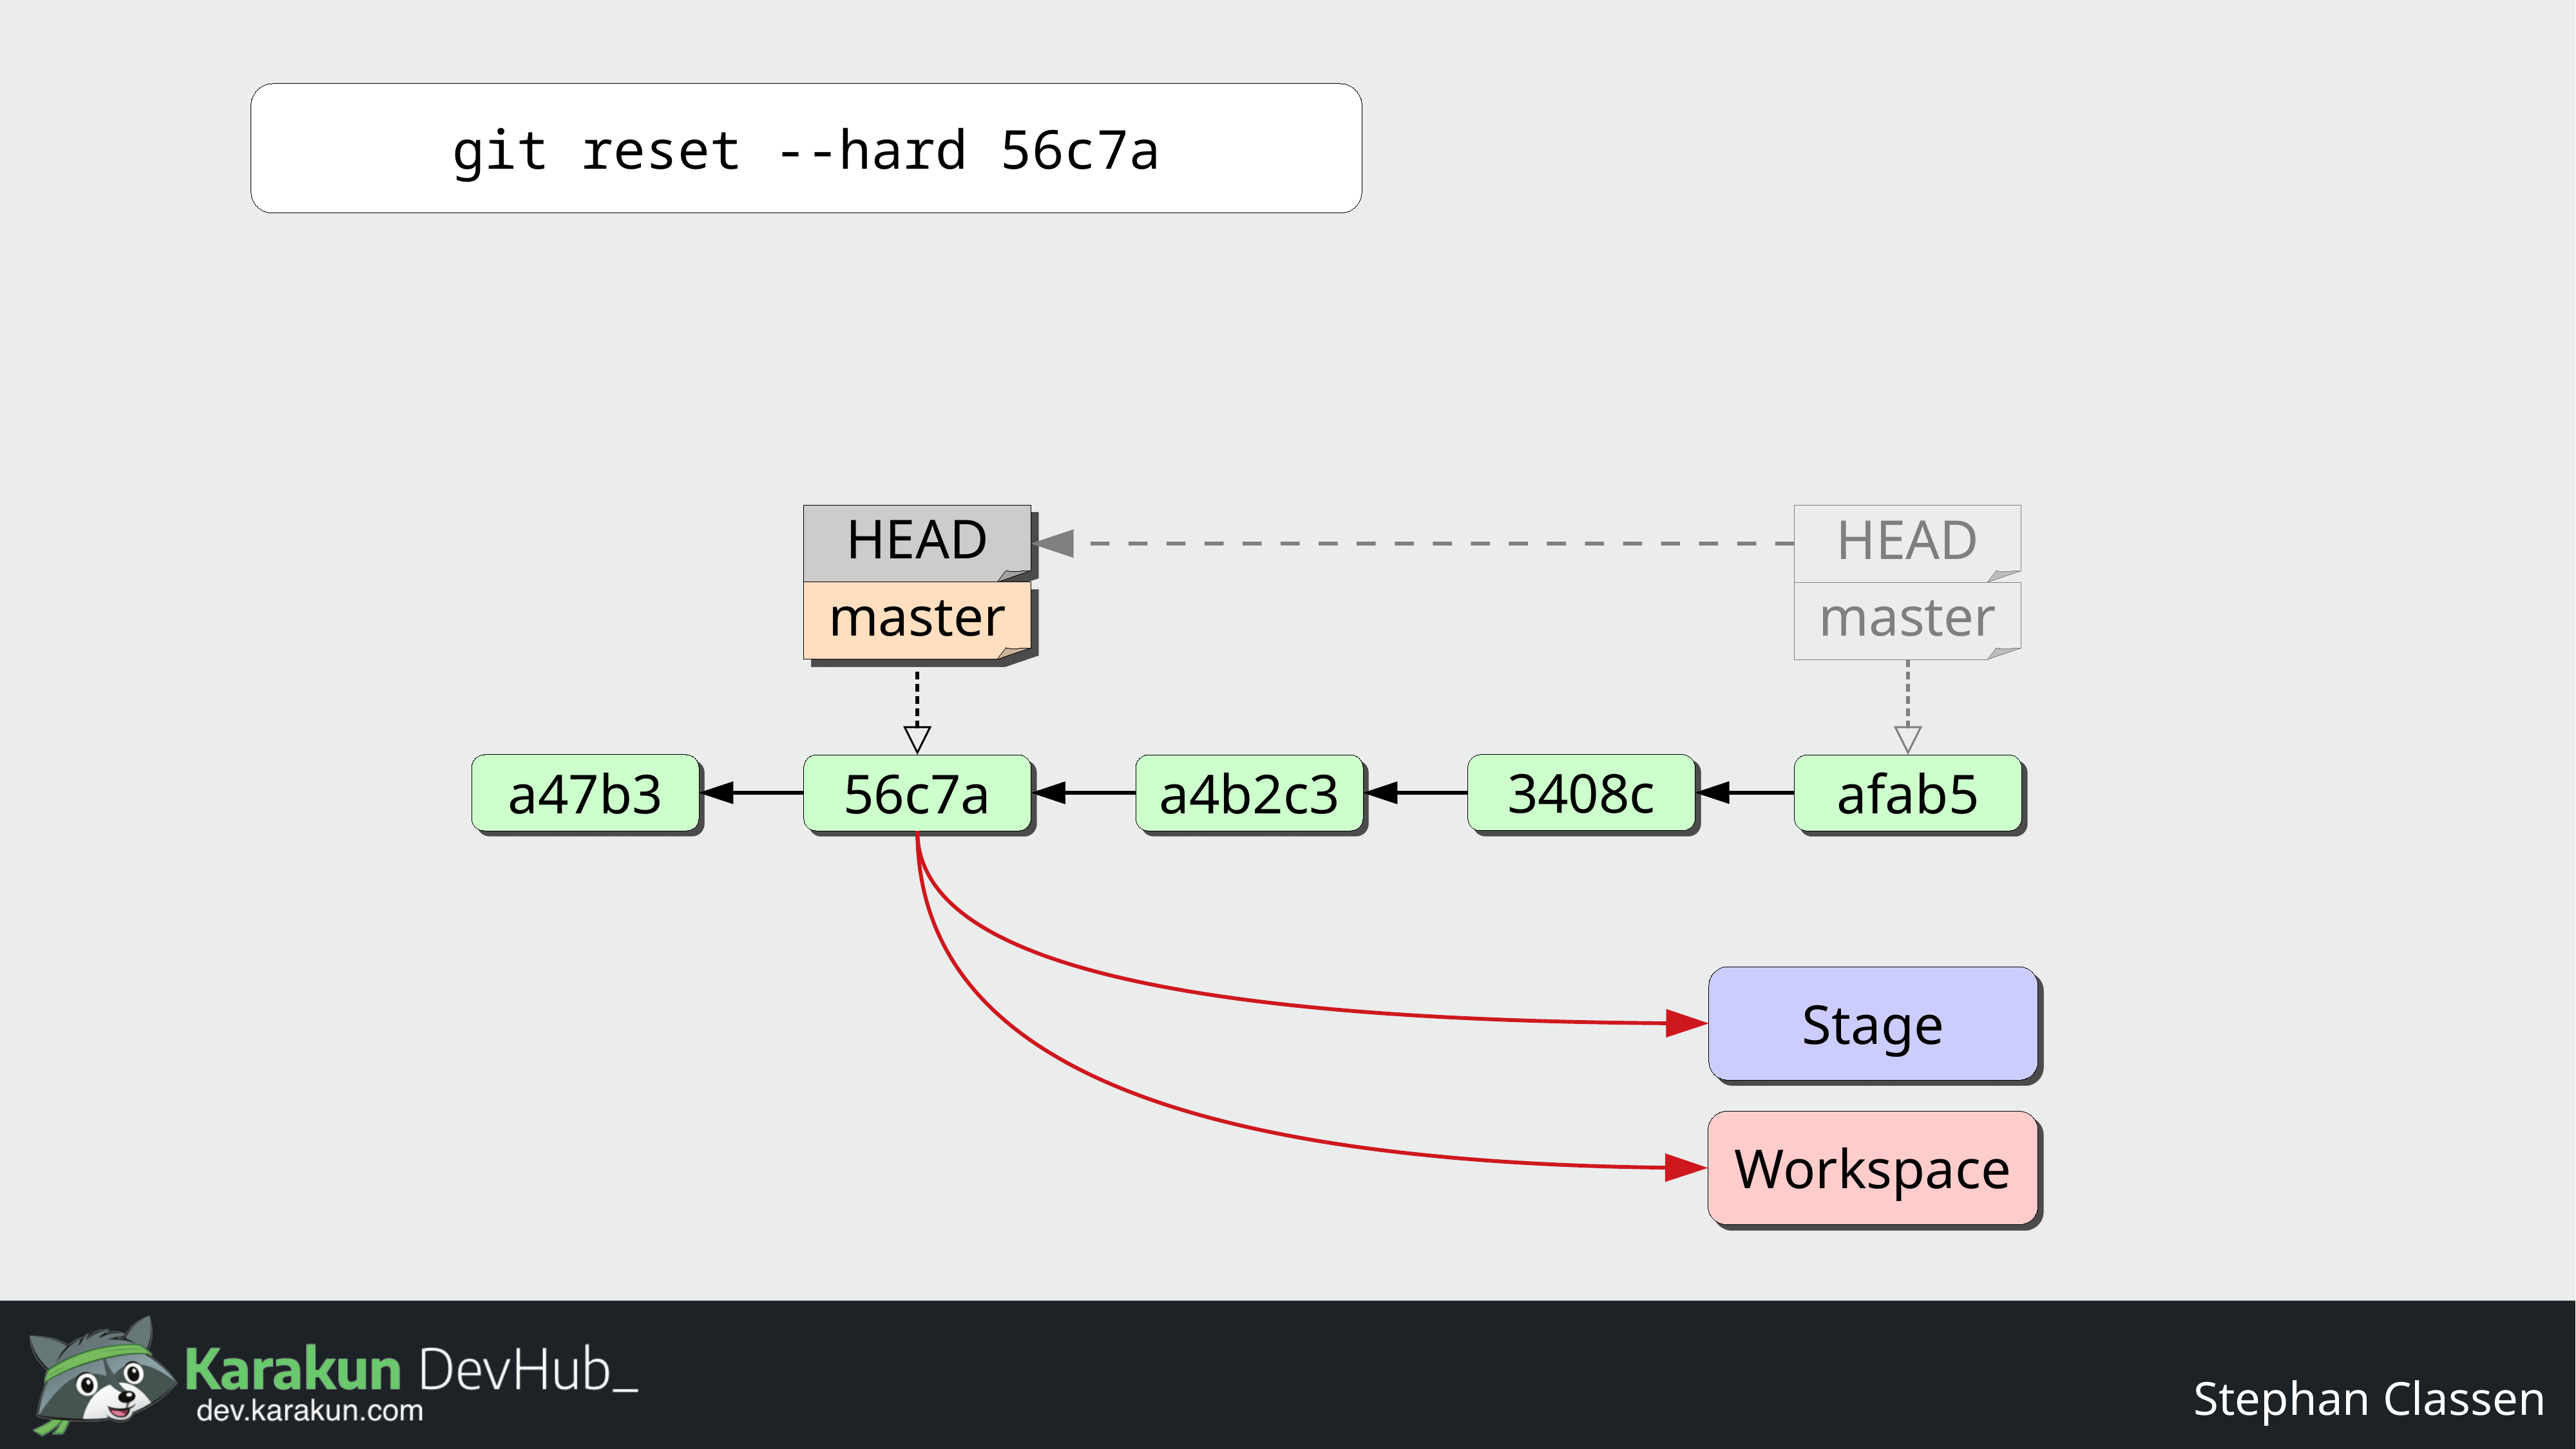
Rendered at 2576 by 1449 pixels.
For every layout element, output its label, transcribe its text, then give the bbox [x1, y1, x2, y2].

picture [30, 1316, 647, 1437]
text_box 56c7a [803, 755, 1031, 831]
text_box HEAD [803, 505, 1031, 582]
text_box Workspace [1708, 1111, 2038, 1225]
text_box Stage [1708, 967, 2038, 1081]
text_box 3408c [1467, 754, 1695, 831]
text_box Stephan Classen [1795, 1361, 2557, 1434]
text_box a47b3 [472, 754, 700, 831]
text_box git reset --hard 56c7a [251, 83, 1362, 213]
text_box afab5 [1794, 755, 2022, 831]
text_box master [803, 582, 1031, 659]
text_box master [1794, 582, 2021, 660]
text_box HEAD [1794, 505, 2021, 582]
text_box [0, 1300, 2575, 1449]
text_box a4b2c3 [1136, 755, 1364, 831]
